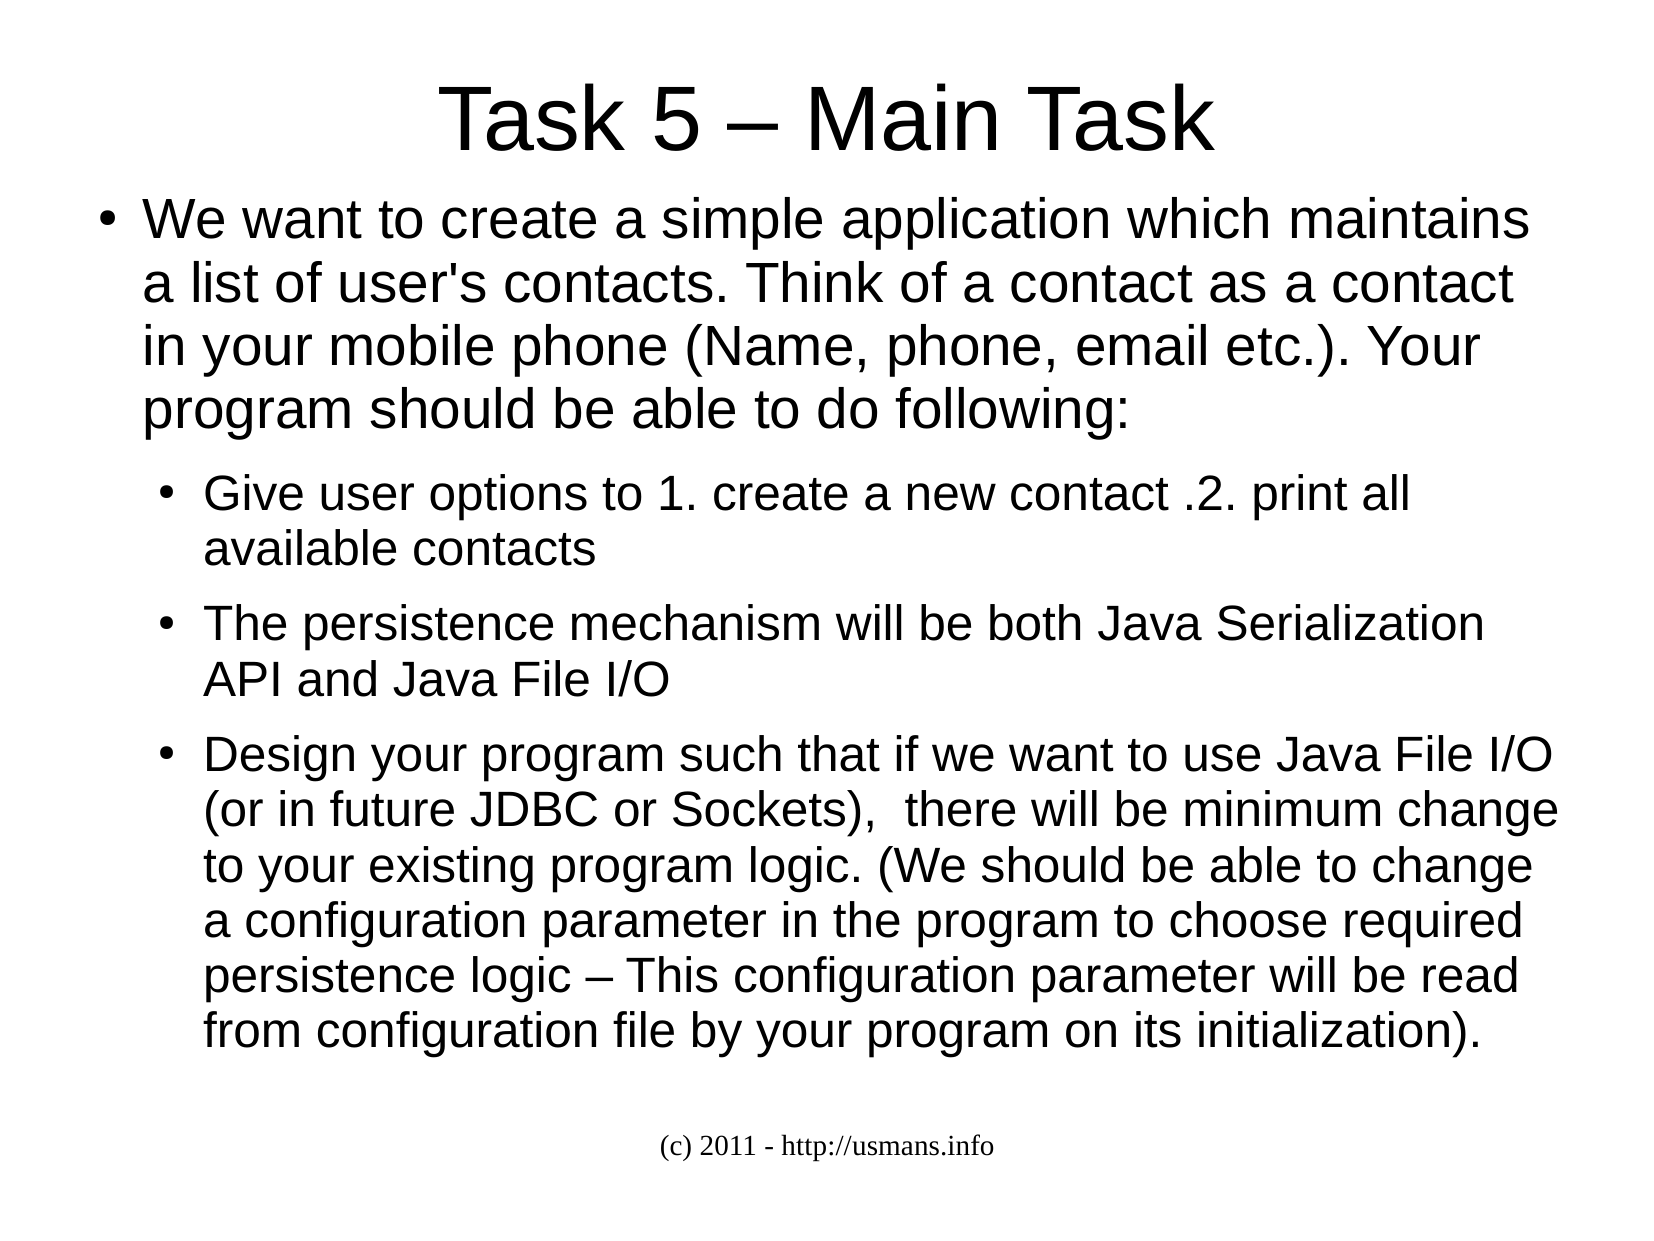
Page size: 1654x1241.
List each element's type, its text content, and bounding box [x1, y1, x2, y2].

list We want to create a simple application which maintains a list of user's contacts. Think of a contact as a contact in your mobile phone (Name, phone, email etc.). Your program should be able to do following: Give user options to 1. create a new contact .2. print all available contacts The persistence mechanism will be both Java Serialization API and Java File I/O Design your program such that if we want to use Java File I/O (or in future JDBC or Sockets), there will be minimum change to your existing program logic. (We should be able to change a configuration parameter in the program to choose required persistence logic – This configuration parameter will be read from configuration file by your program on its initialization). [82, 187, 1571, 1109]
title Task 5 – Main Task [82, 49, 1571, 187]
